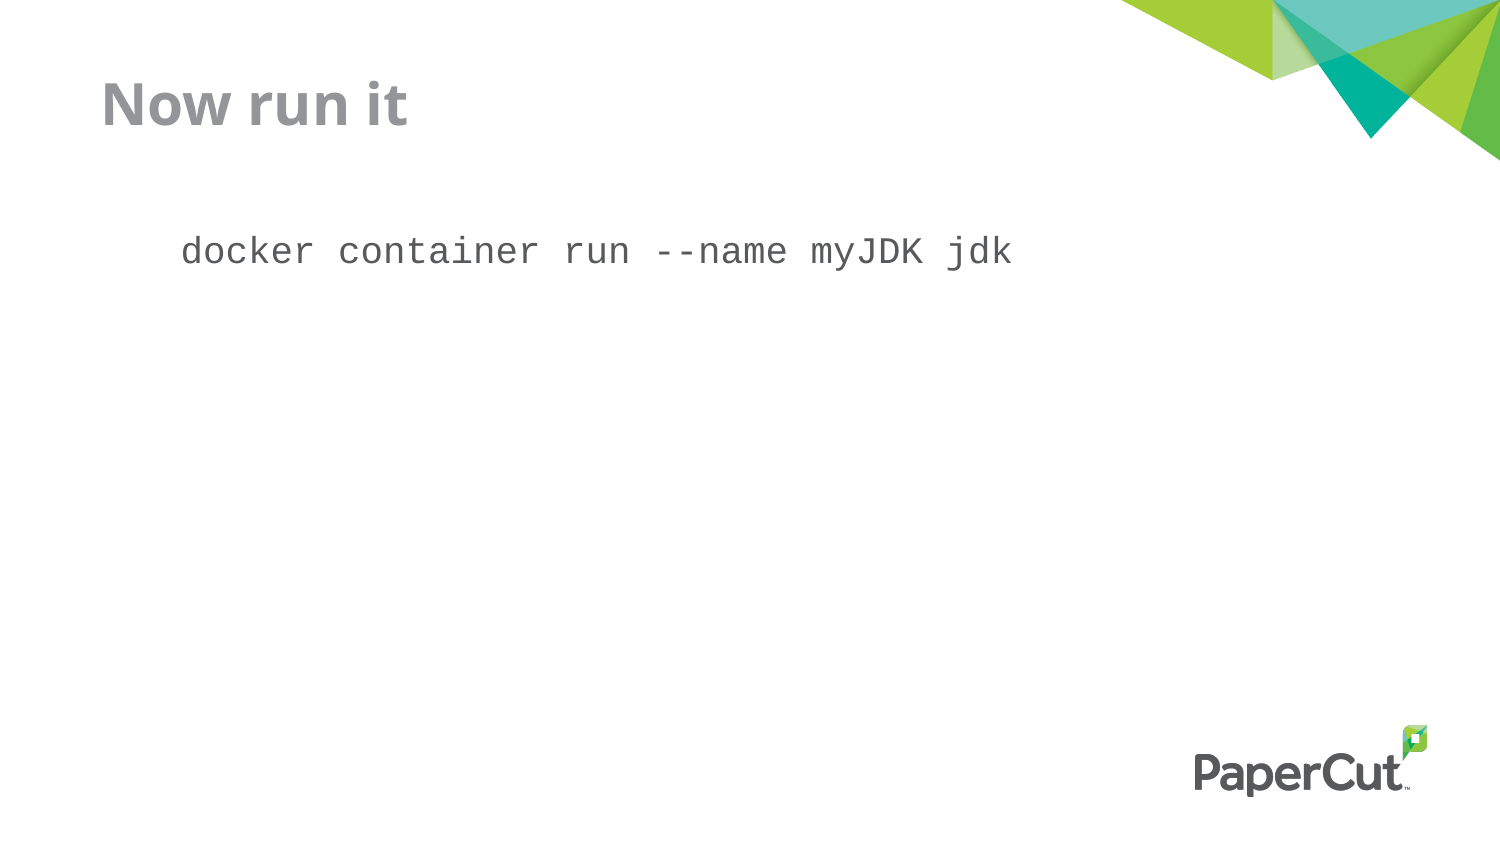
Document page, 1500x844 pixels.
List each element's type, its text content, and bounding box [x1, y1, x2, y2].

picture [1119, 0, 1500, 162]
title Now run it [100, 67, 1214, 196]
list docker container run --name myJDK jdk [100, 221, 1094, 706]
picture [1195, 725, 1427, 797]
